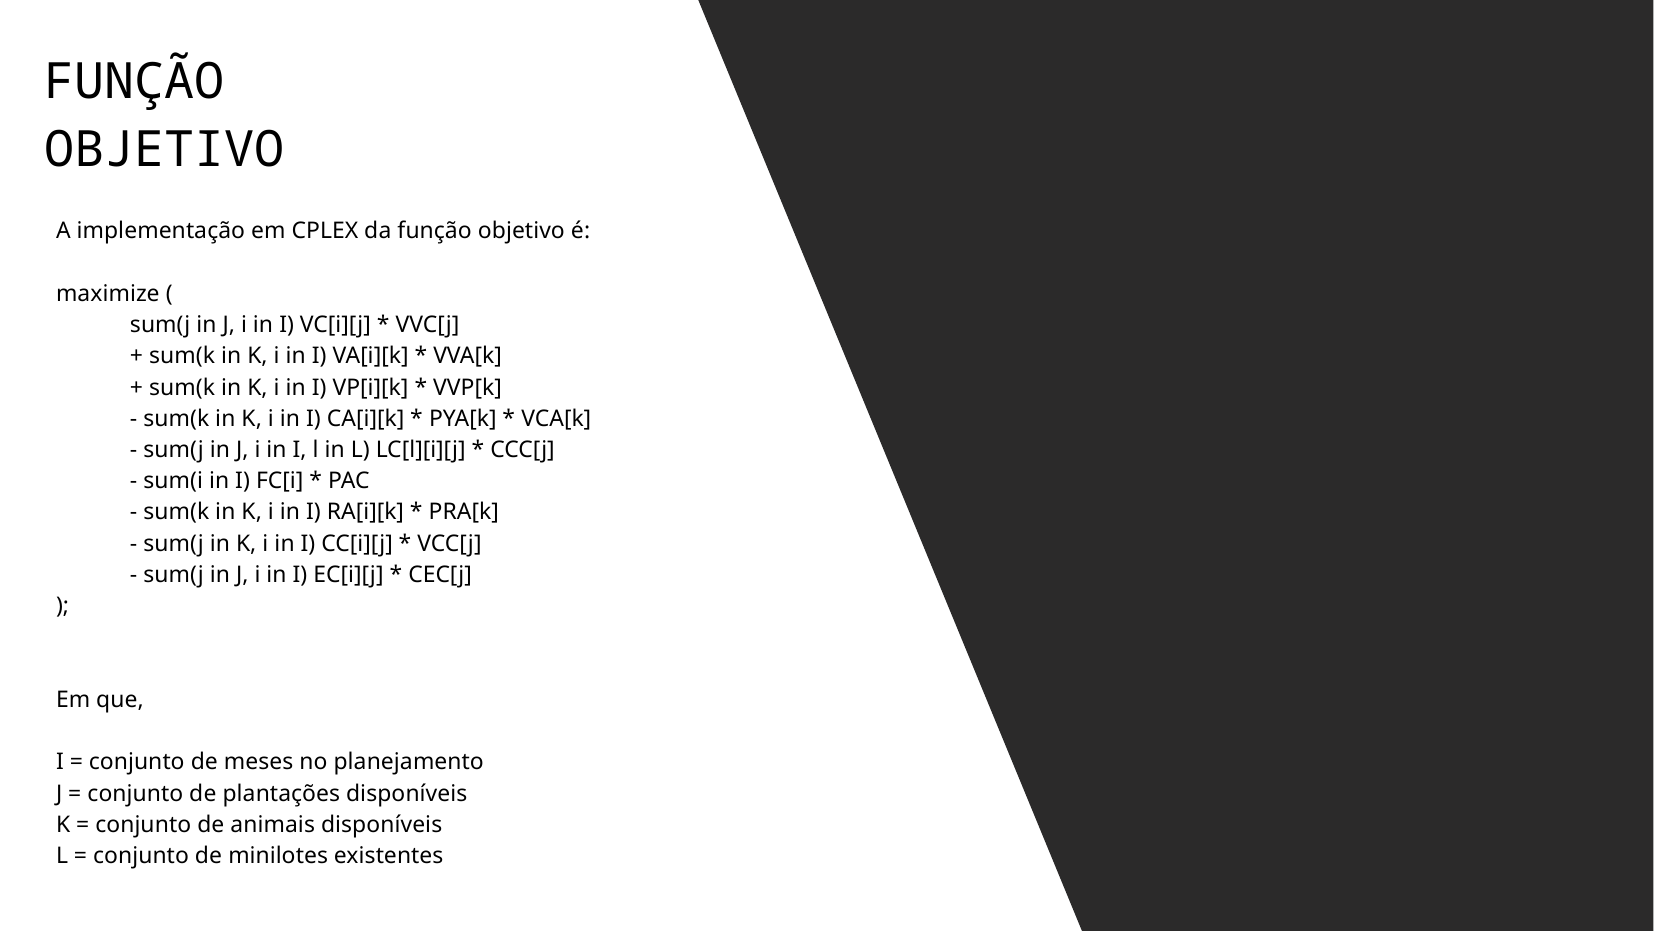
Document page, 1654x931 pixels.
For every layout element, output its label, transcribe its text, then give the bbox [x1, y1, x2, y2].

text_box FUNÇÃO OBJETIVO [29, 37, 438, 190]
text_box [698, 0, 1654, 931]
text_box A implementação em CPLEX da função objetivo é: maximize ( sum(j in J, i in I) VC[i][j] * VVC[j] + sum(k in K, i in I) VA[i][k] * VVA[k] + sum(k in K, i in I) VP[i][k] * VVP[k] - sum(k in K, i in I) CA[i][k] * PYA[k] * VCA[k] - sum(j in J, i in I, l in L) LC[l][i][j] * CCC[j] - sum(i in I) FC[i] * PAC - sum(k in K, i in I) RA[i][k] * PRA[k] - sum(j in K, i in I) CC[i][j] * VCC[j] - sum(j in J, i in I) EC[i][j] * CEC[j] ); Em que, I = conjunto de meses no planejamento J = conjunto de plantações disponíveis K = conjunto de animais disponíveis L = conjunto de minilotes existentes [41, 206, 798, 857]
